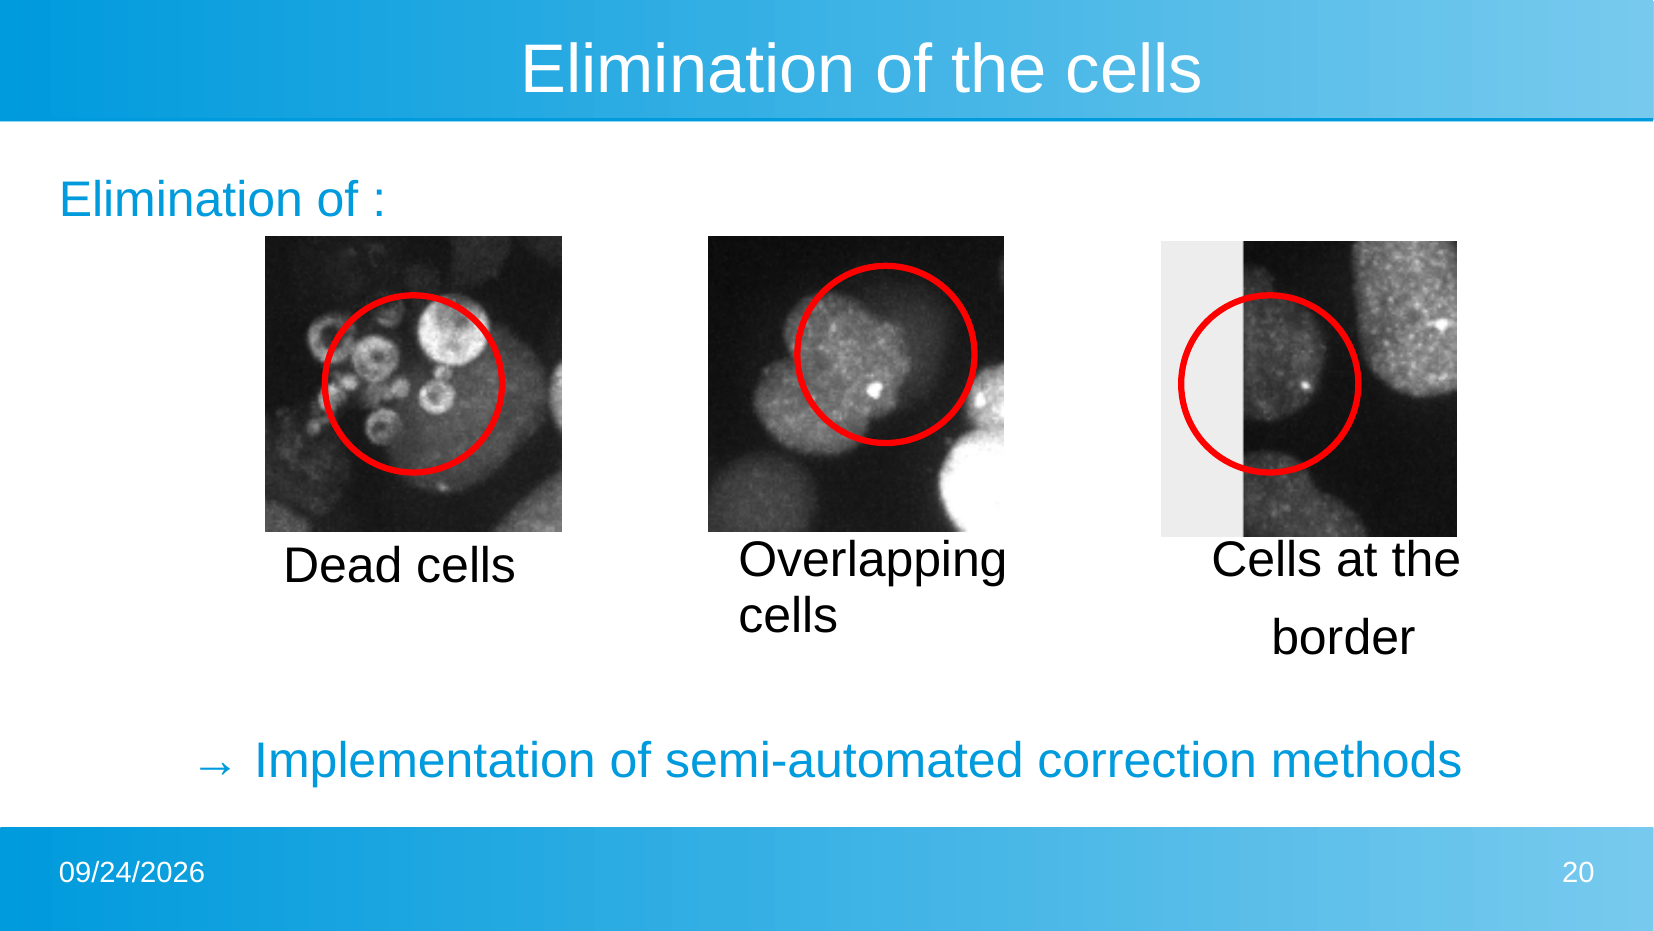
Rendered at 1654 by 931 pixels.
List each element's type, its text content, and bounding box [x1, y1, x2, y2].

list → Implementation of semi-automated correction methods [147, 732, 1506, 827]
text_box [1181, 295, 1359, 473]
picture [708, 236, 1004, 532]
picture [265, 236, 562, 532]
text_box [324, 295, 503, 473]
list Dead cells [283, 537, 579, 632]
list Overlapping cells [738, 531, 1034, 626]
list Elimination of : [59, 171, 1595, 266]
list Cells at the border [1151, 531, 1536, 626]
picture [1161, 241, 1457, 537]
title Elimination of the cells [59, 29, 1595, 108]
text_box [797, 265, 975, 444]
